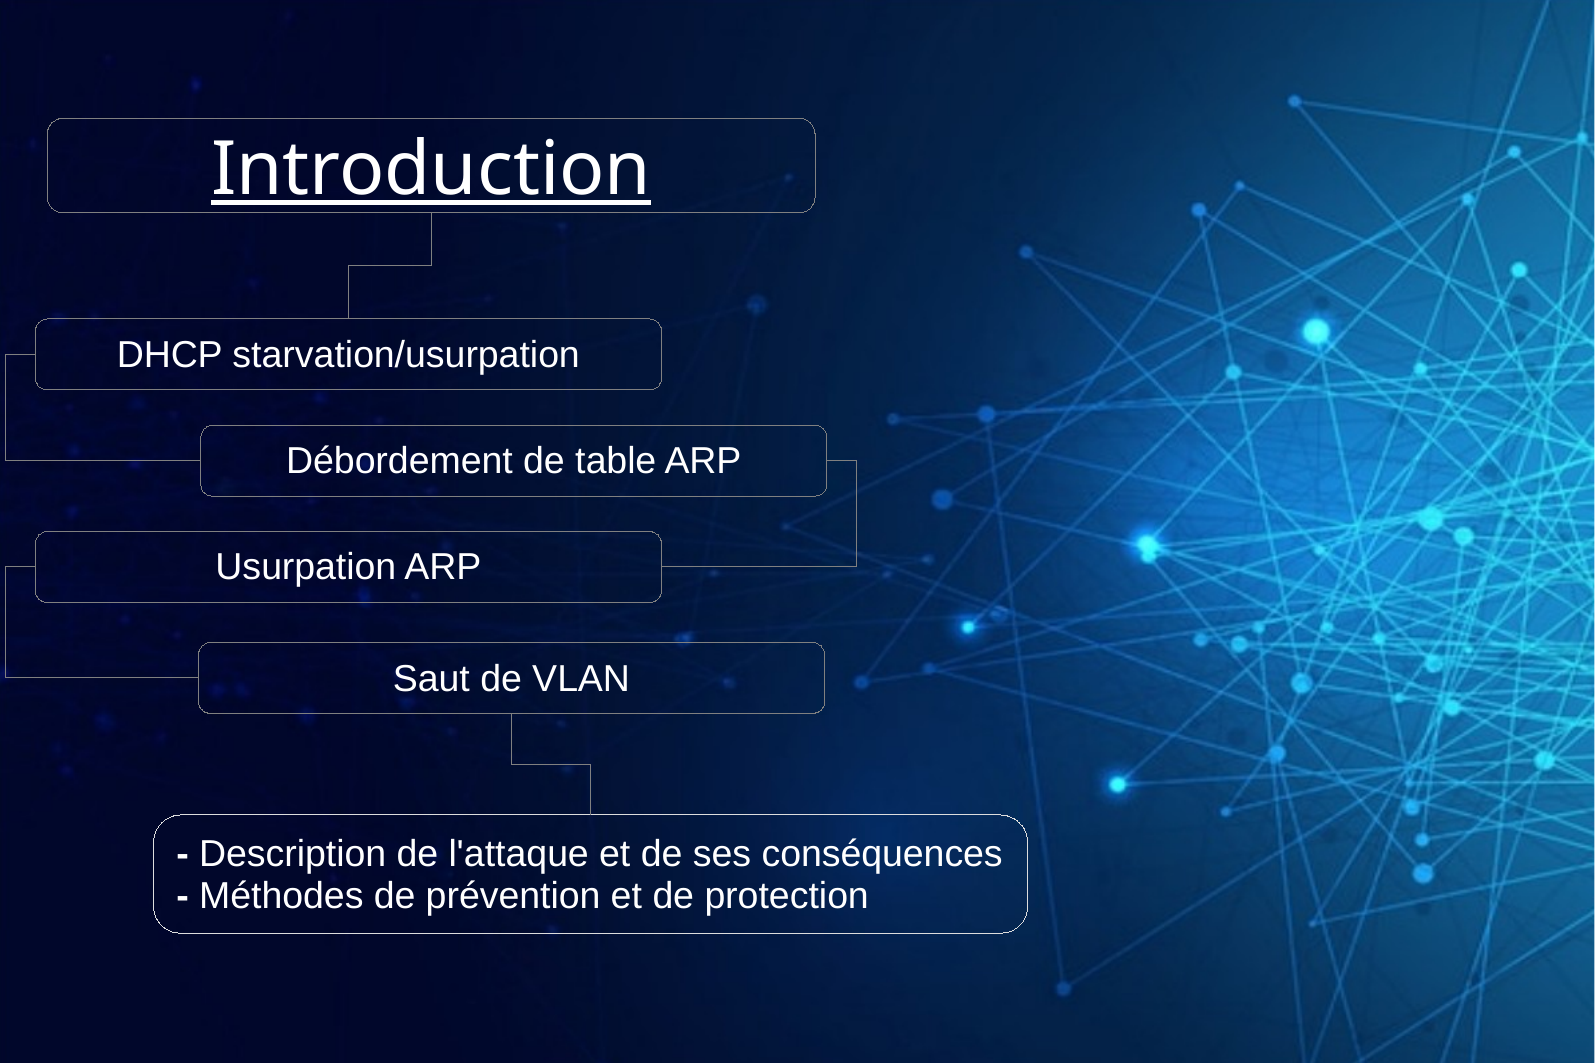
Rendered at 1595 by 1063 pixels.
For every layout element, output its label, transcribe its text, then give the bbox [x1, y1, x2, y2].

text_box Introduction [47, 118, 816, 213]
text_box DHCP starvation/usurpation [35, 318, 662, 390]
text_box Usurpation ARP [35, 531, 662, 603]
picture [0, 0, 1595, 1063]
text_box - Description de l'attaque et de ses conséquences - Méthodes de prévention et de protection [153, 814, 1028, 934]
text_box Débordement de table ARP [200, 425, 827, 497]
text_box Saut de VLAN [198, 642, 825, 714]
